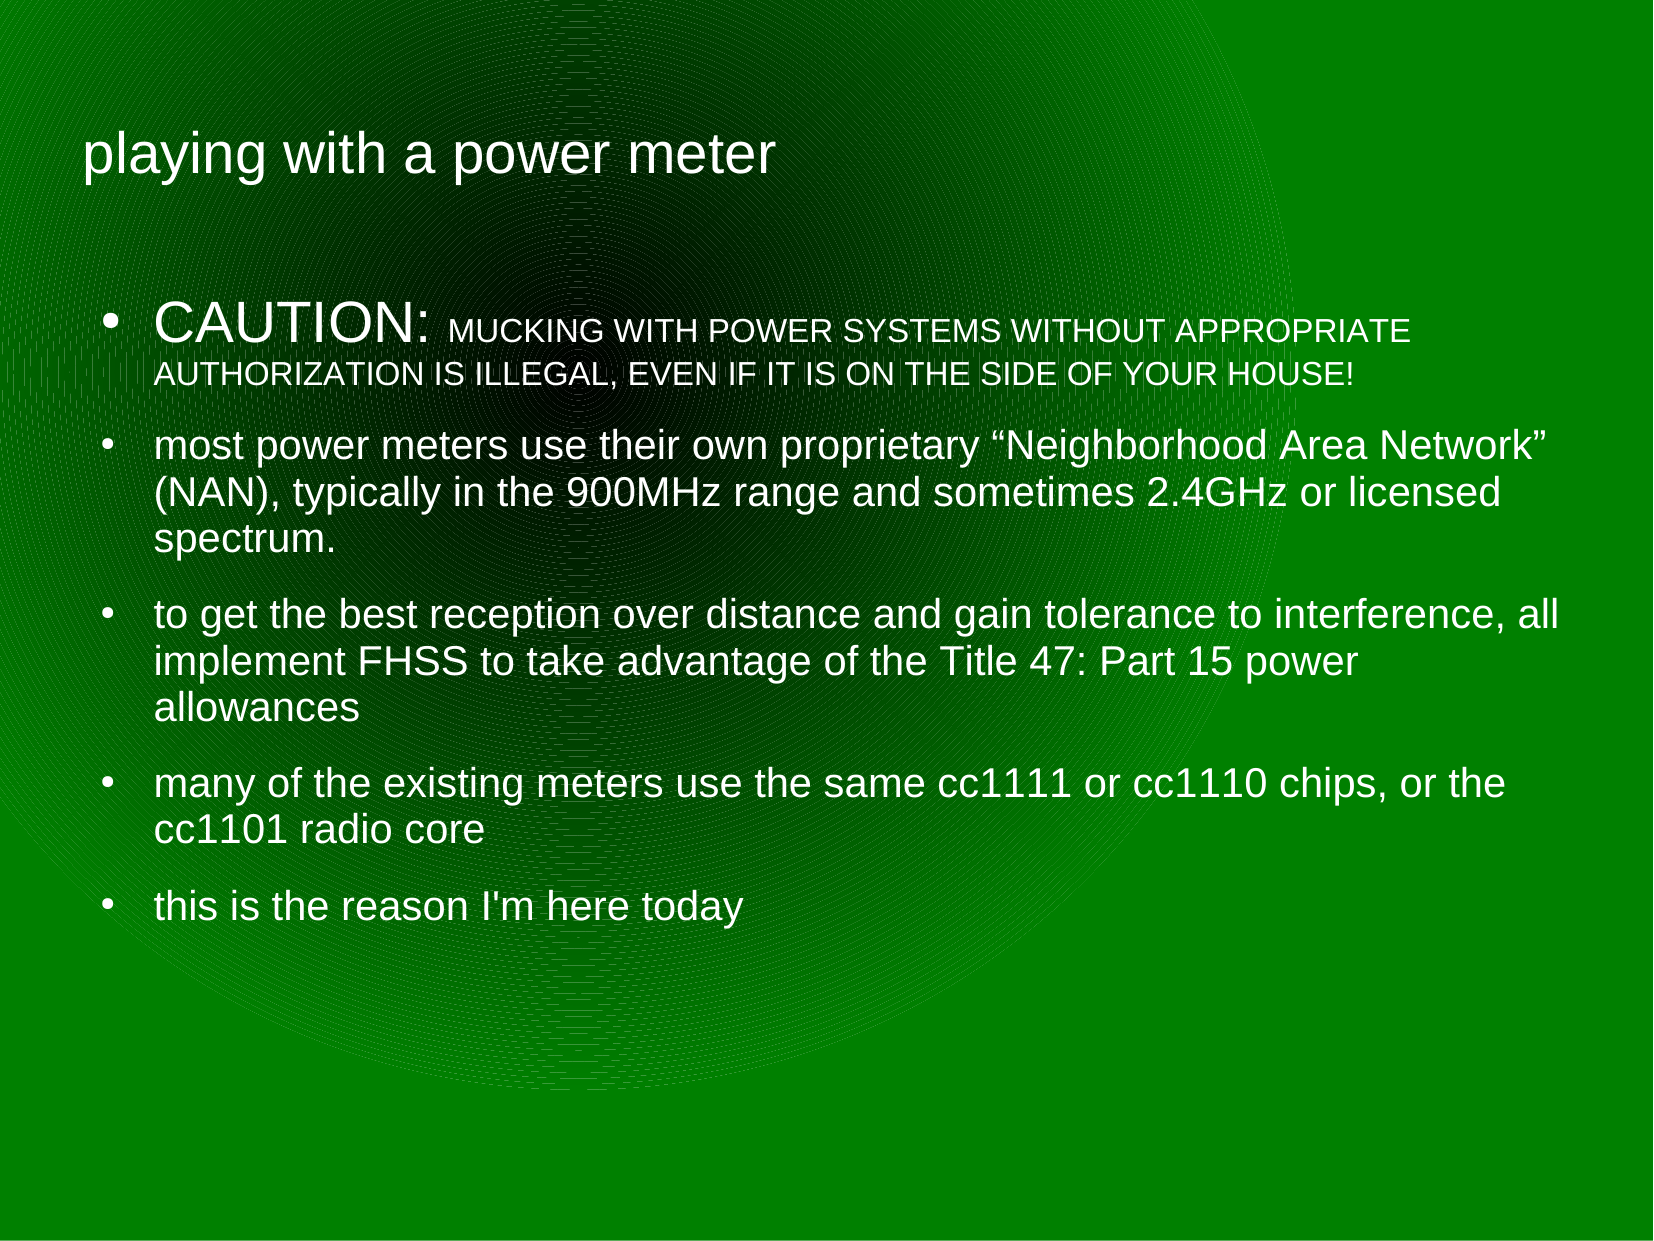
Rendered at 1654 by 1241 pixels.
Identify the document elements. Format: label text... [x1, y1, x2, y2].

list CAUTION: MUCKING WITH POWER SYSTEMS WITHOUT APPROPRIATE AUTHORIZATION IS ILLEGAL, EVEN IF IT IS ON THE SIDE OF YOUR HOUSE! most power meters use their own proprietary “Neighborhood Area Network” (NAN), typically in the 900MHz range and sometimes 2.4GHz or licensed spectrum. to get the best reception over distance and gain tolerance to interference, all implement FHSS to take advantage of the Title 47: Part 15 power allowances many of the existing meters use the same cc1111 or cc1110 chips, or the cc1101 radio core this is the reason I'm here today [82, 290, 1571, 1109]
title playing with a power meter [82, 49, 1571, 257]
